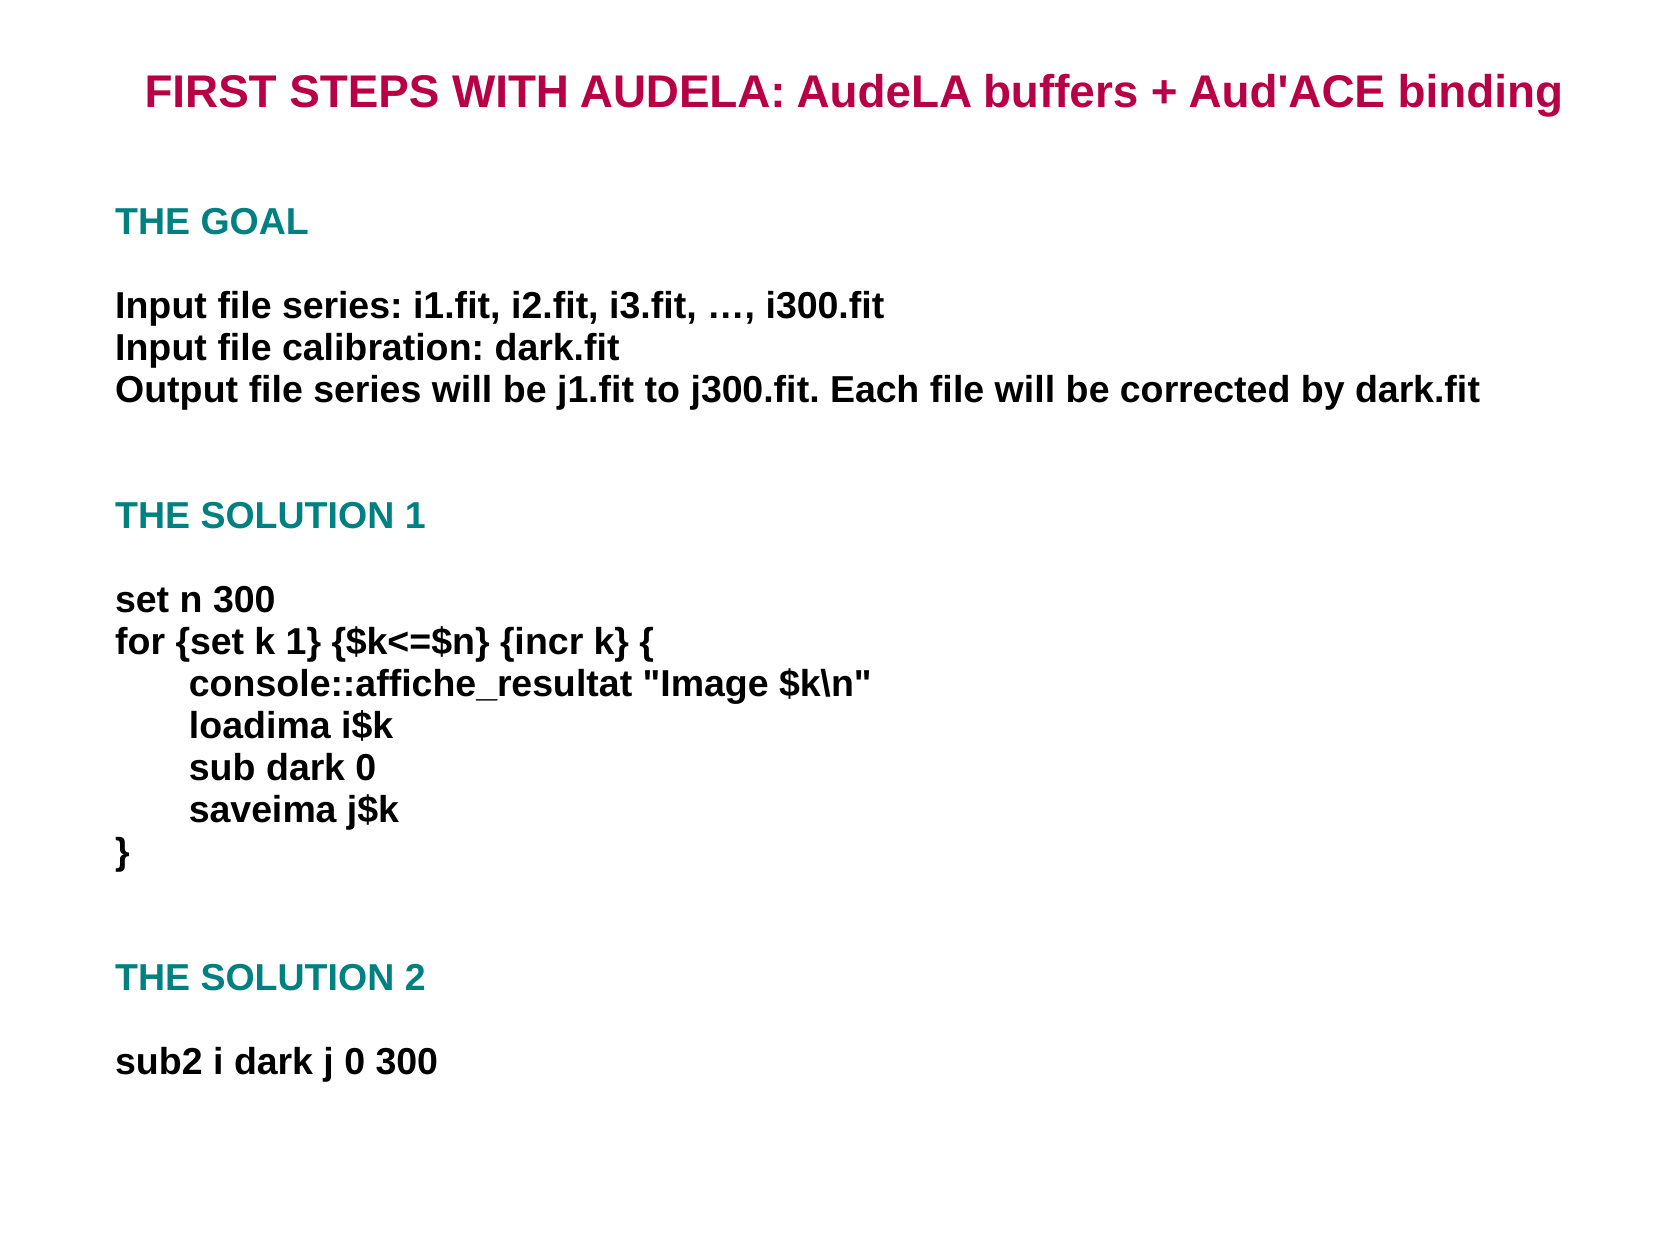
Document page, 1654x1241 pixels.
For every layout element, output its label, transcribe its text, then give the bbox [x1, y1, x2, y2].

text_box THE GOAL Input file series: i1.fit, i2.fit, i3.fit, …, i300.fit Input file calibration: dark.fit Output file series will be j1.fit to j300.fit. Each file will be corrected by dark.fit THE SOLUTION 1 set n 300 for {set k 1} {$k<=$n} {incr k} { console::affiche_resultat "Image $k\n" loadima i$k sub dark 0 saveima j$k } THE SOLUTION 2 sub2 i dark j 0 300 [100, 193, 1499, 1203]
text_box FIRST STEPS WITH AUDELA: AudeLA buffers + Aud'ACE binding [129, 59, 1580, 127]
